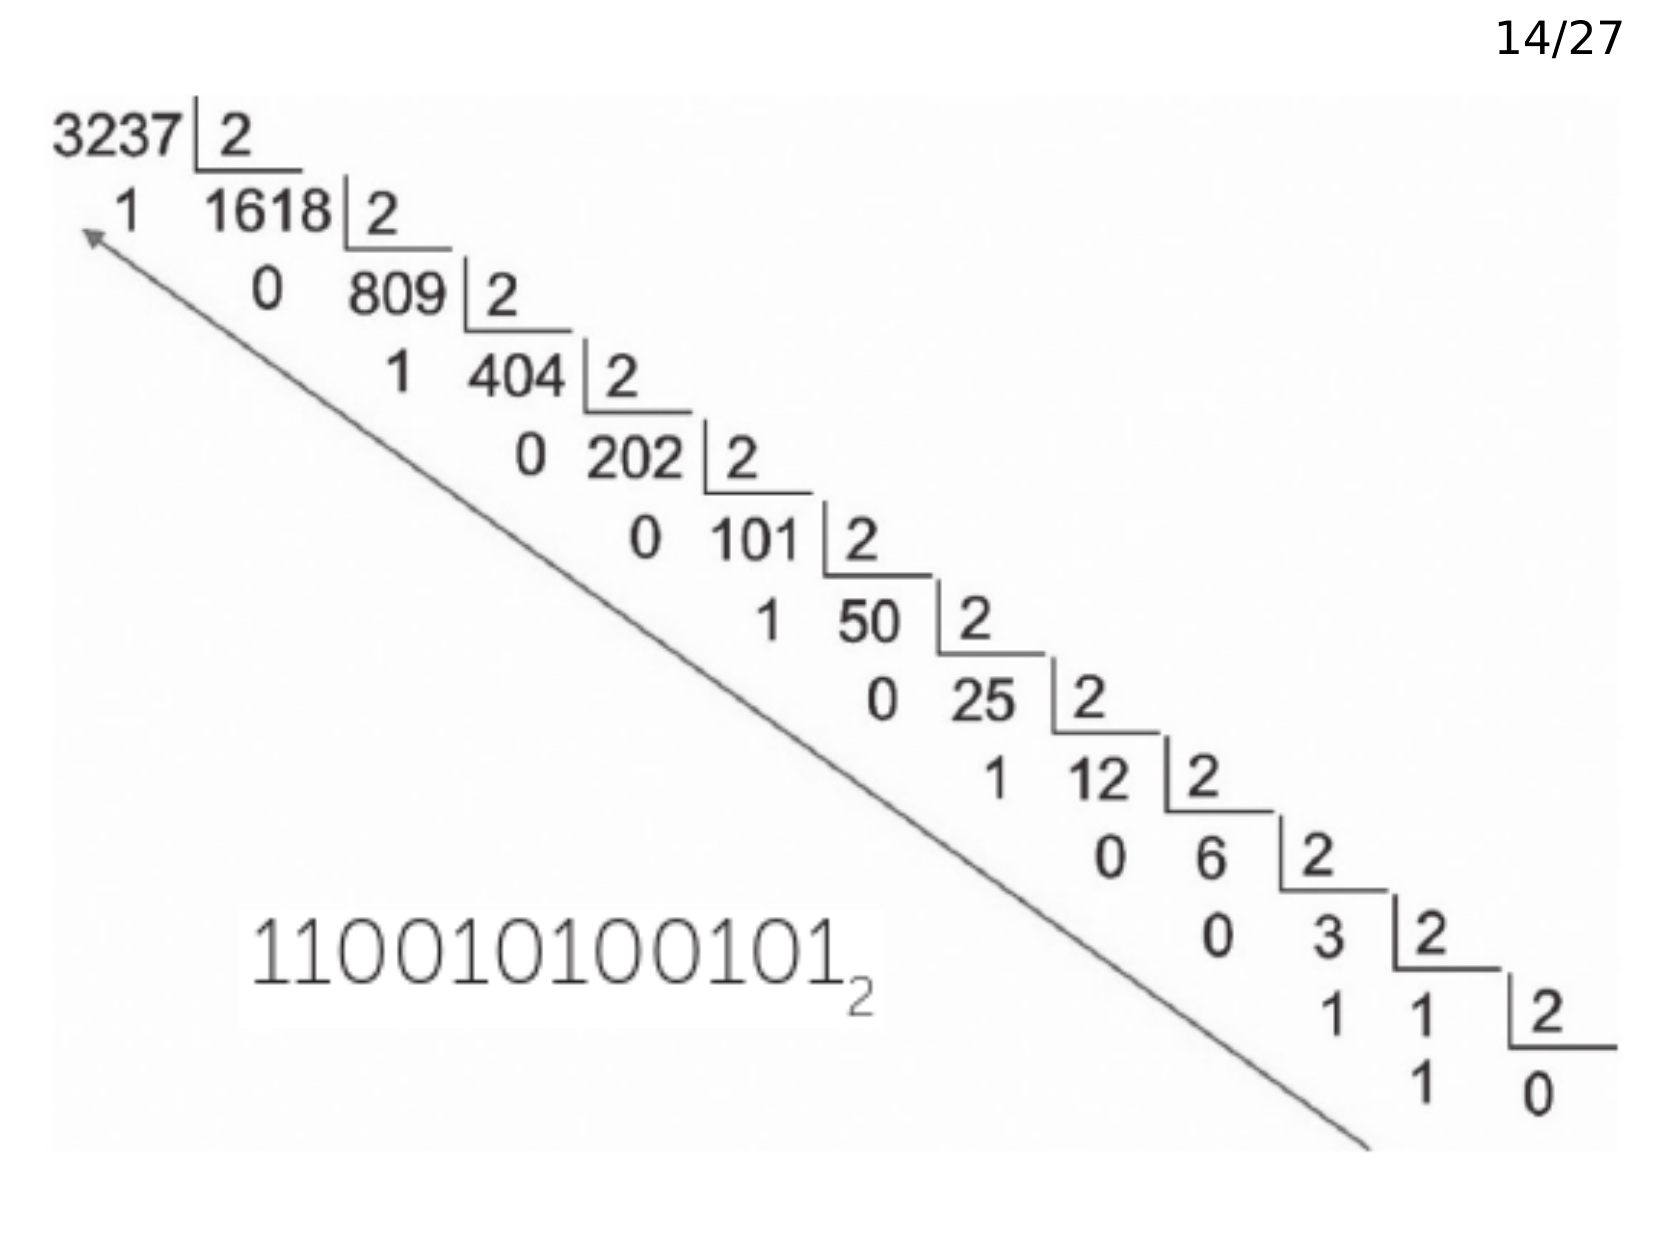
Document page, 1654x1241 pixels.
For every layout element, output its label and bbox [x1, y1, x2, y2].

picture [40, 94, 1630, 1158]
